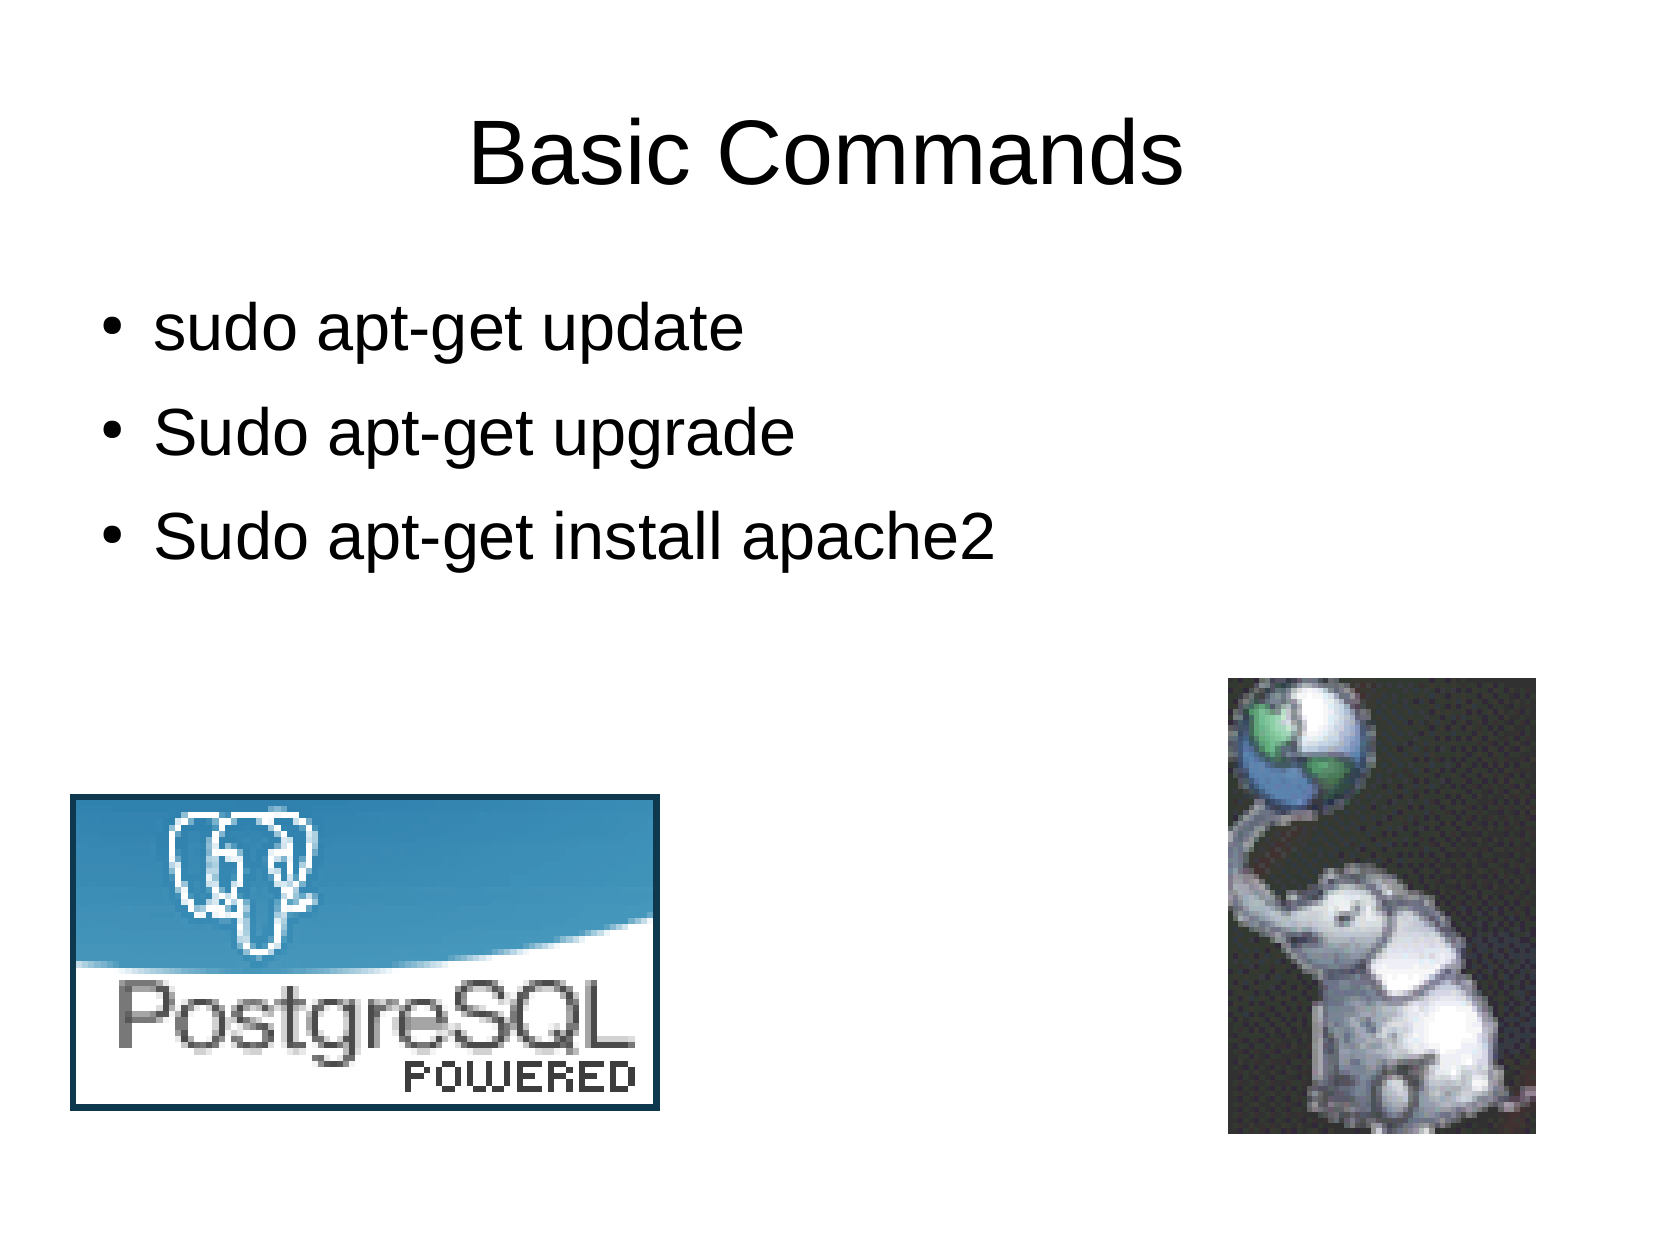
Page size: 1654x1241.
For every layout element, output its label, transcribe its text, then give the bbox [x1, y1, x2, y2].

picture [1228, 678, 1536, 1134]
title Basic Commands [82, 49, 1571, 257]
list sudo apt-get update Sudo apt-get upgrade Sudo apt-get install apache2 [82, 290, 1571, 1010]
picture [70, 794, 660, 1111]
